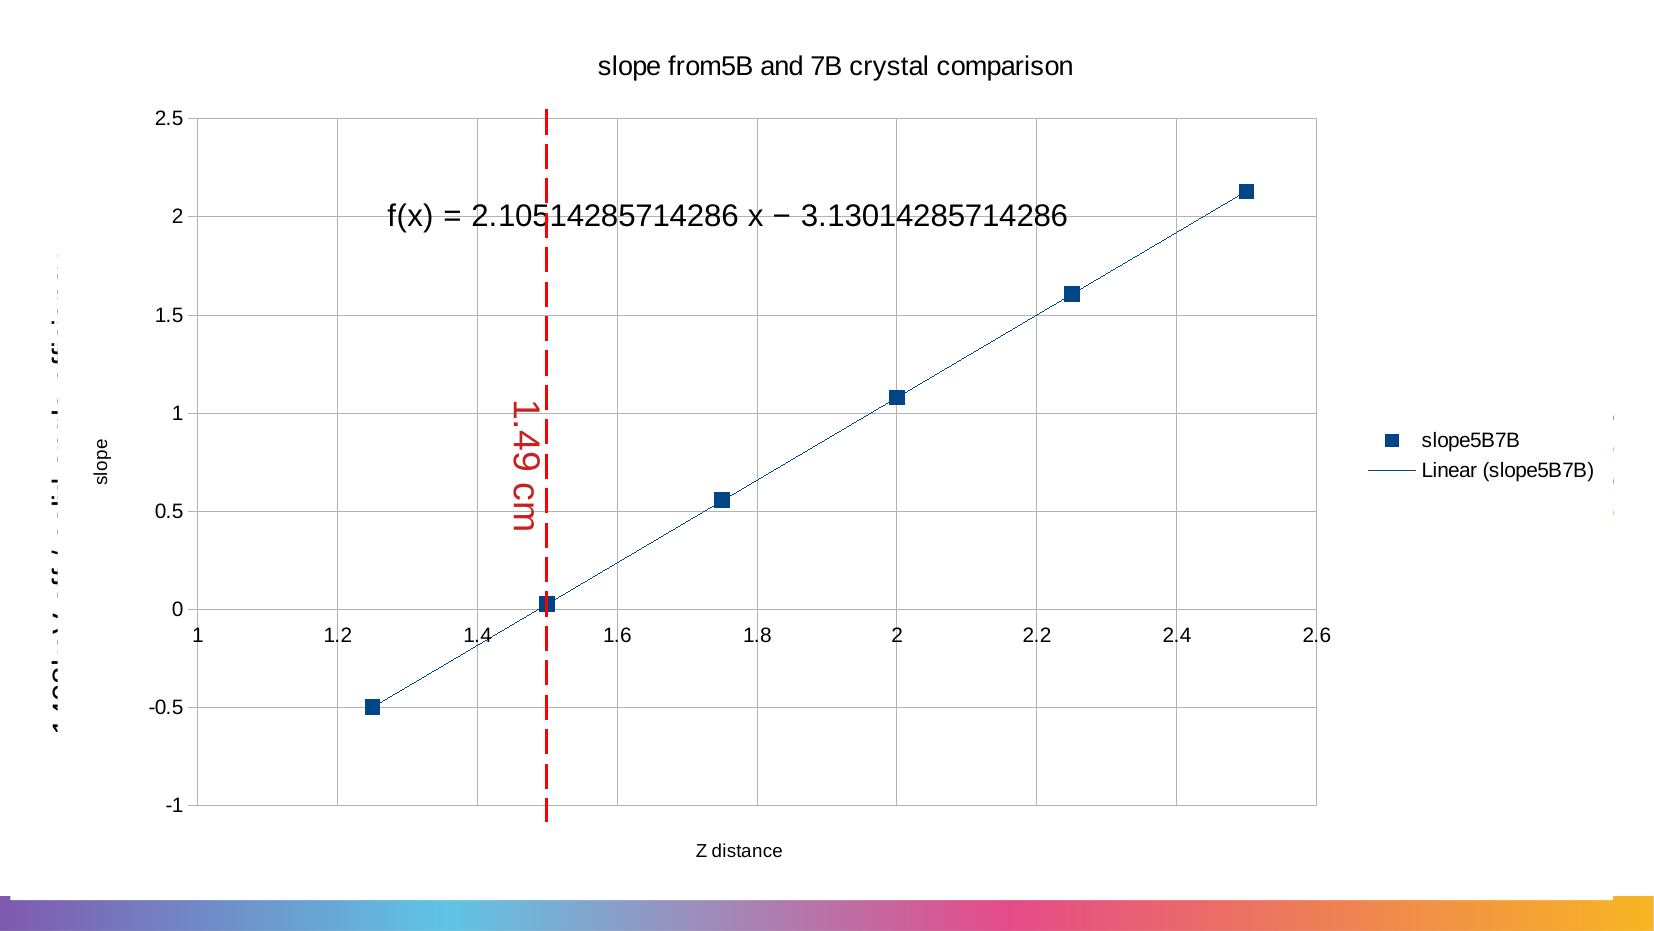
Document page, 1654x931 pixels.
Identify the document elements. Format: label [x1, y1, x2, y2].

picture [0, 896, 1654, 931]
chart [10, 18, 1614, 901]
